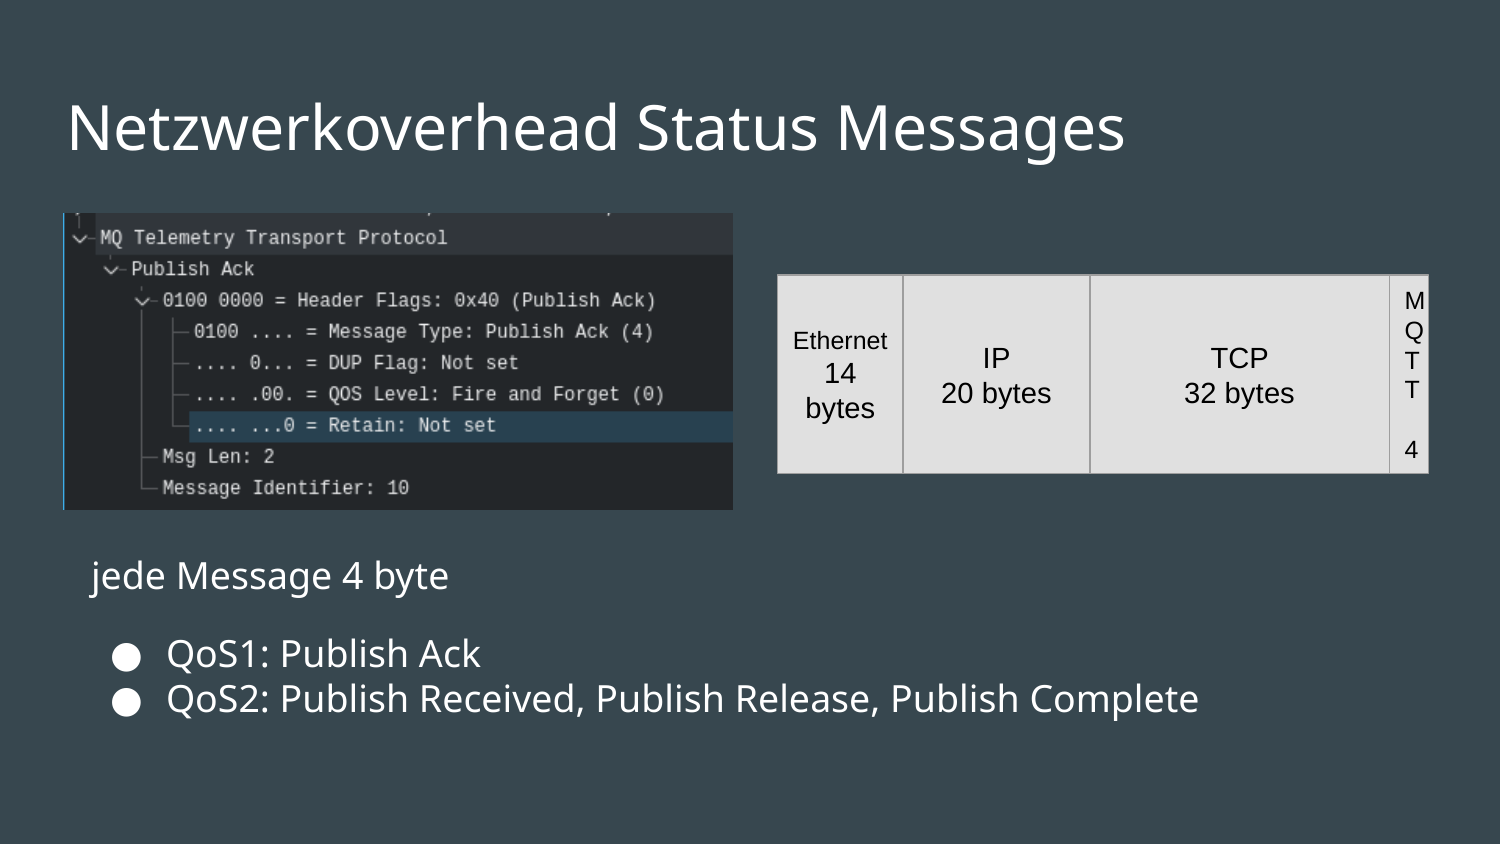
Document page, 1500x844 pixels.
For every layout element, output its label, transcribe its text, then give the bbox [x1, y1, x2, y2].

title Netzwerkoverhead Status Messages [51, 72, 1449, 167]
text_box Ethernet 14 bytes [777, 274, 904, 474]
list jede Message 4 byte QoS1: Publish Ack QoS2: Publish Received, Publish Release, Publish Complete [76, 536, 1277, 755]
text_box TCP 32 bytes [1089, 274, 1389, 474]
text_box M Q T T 4 [1389, 274, 1429, 474]
picture [63, 213, 733, 510]
text_box IP 20 bytes [904, 274, 1089, 474]
